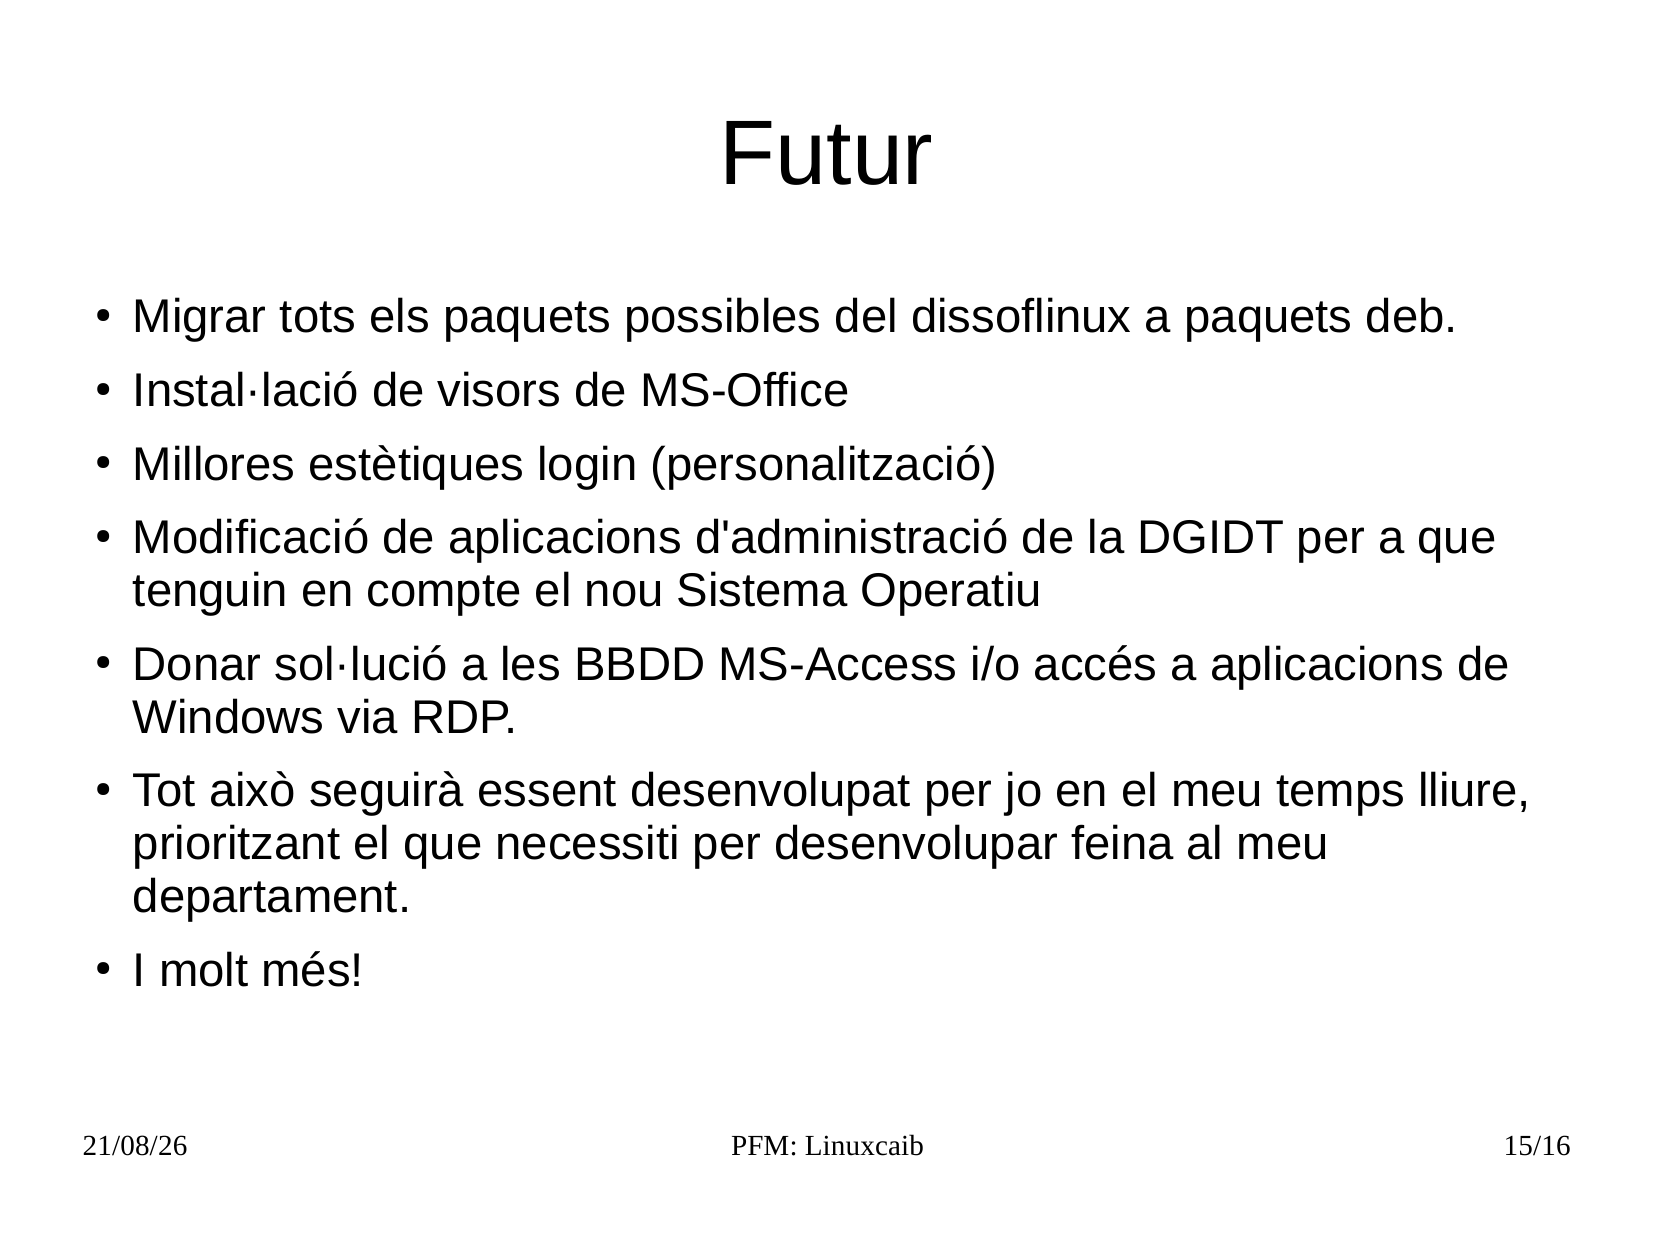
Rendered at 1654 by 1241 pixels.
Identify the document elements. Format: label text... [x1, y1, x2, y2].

list Migrar tots els paquets possibles del dissoflinux a paquets deb. Instal·lació de visors de MS-Office Millores estètiques login (personalització) Modificació de aplicacions d'administració de la DGIDT per a que tenguin en compte el nou Sistema Operatiu Donar sol·lució a les BBDD MS-Access i/o accés a aplicacions de Windows via RDP. Tot això seguirà essent desenvolupat per jo en el meu temps lliure, prioritzant el que necessiti per desenvolupar feina al meu departament. I molt més! [82, 290, 1571, 1010]
title Futur [82, 49, 1571, 257]
